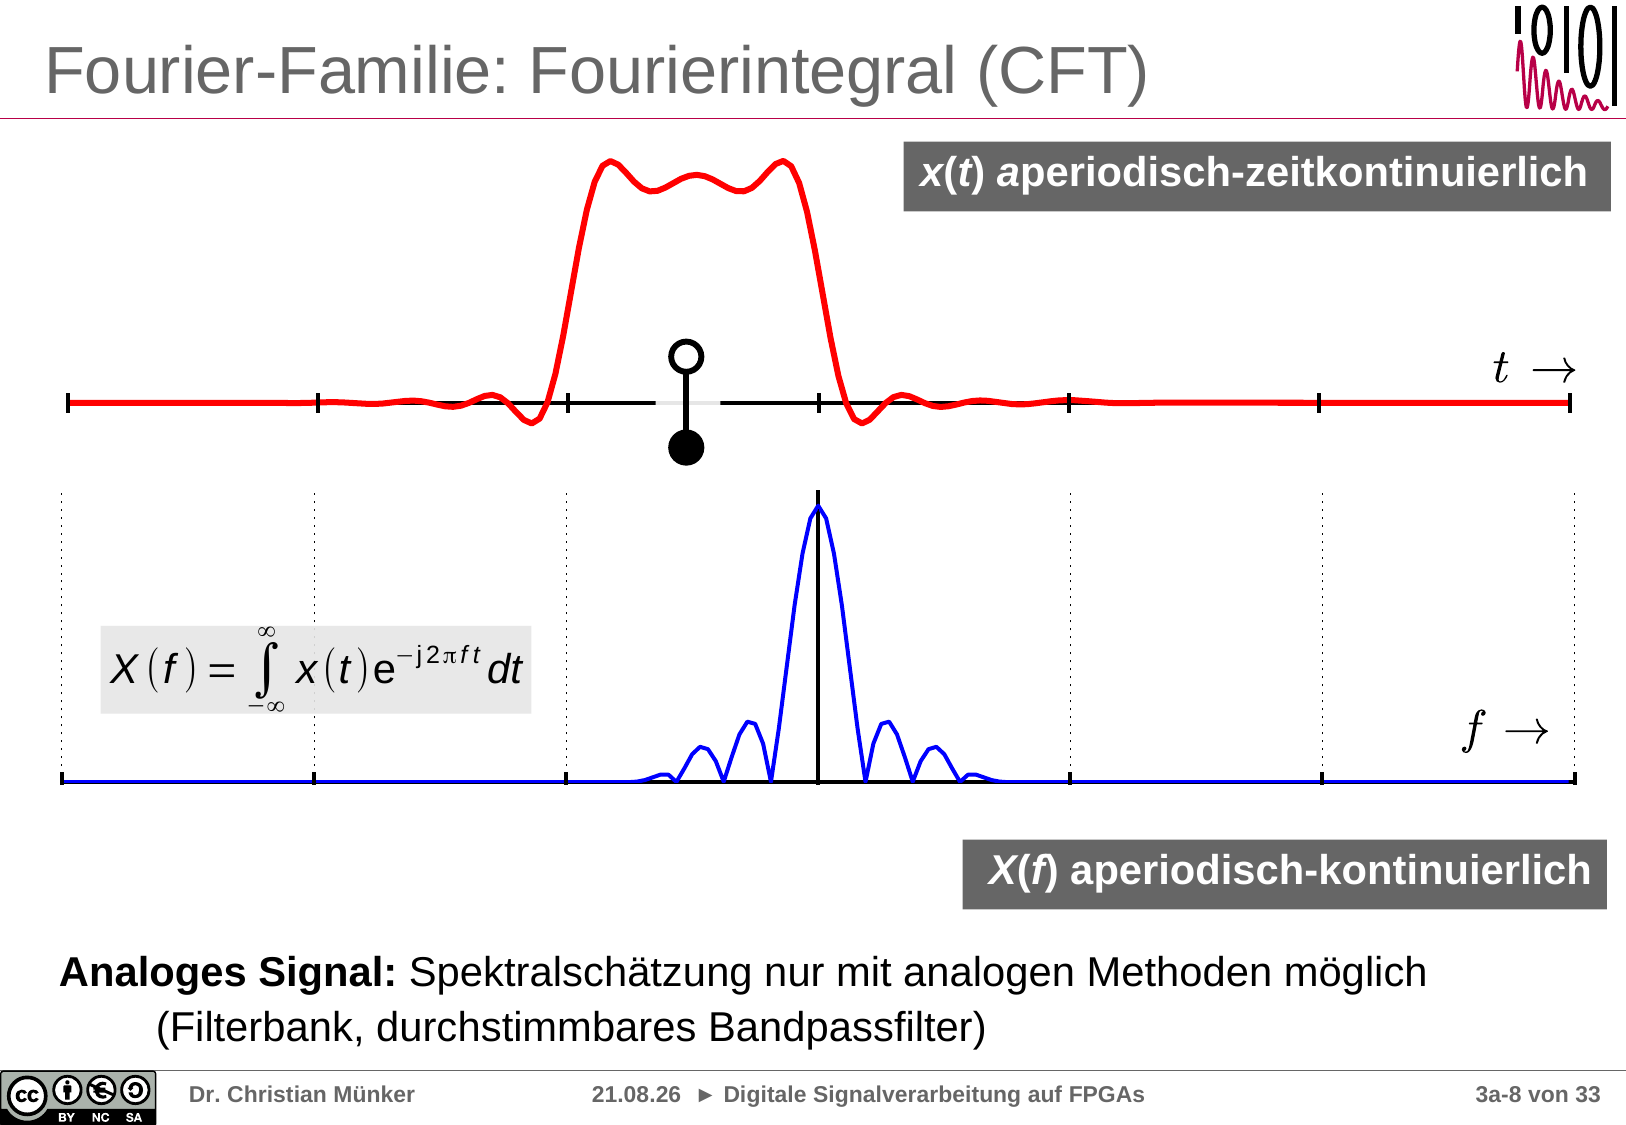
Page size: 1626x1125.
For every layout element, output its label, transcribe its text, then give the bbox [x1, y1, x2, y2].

text_box X(f) aperiodisch-kontinuierlich [962, 839, 1607, 910]
picture [59, 488, 1577, 785]
text_box x(t) aperiodisch-zeitkontinuierlich [903, 141, 1611, 212]
picture [1511, 0, 1624, 113]
picture [64, 145, 1589, 439]
text_box Analoges Signal: Spektralschätzung nur mit analogen Methoden möglich (Filterbank, durchstimmbares Bandpassfilter) [59, 938, 1554, 1049]
chart [100, 625, 532, 714]
title Fourier-Familie: Fourierintegral (CFT) [44, 2, 1512, 145]
text_box [655, 330, 721, 467]
